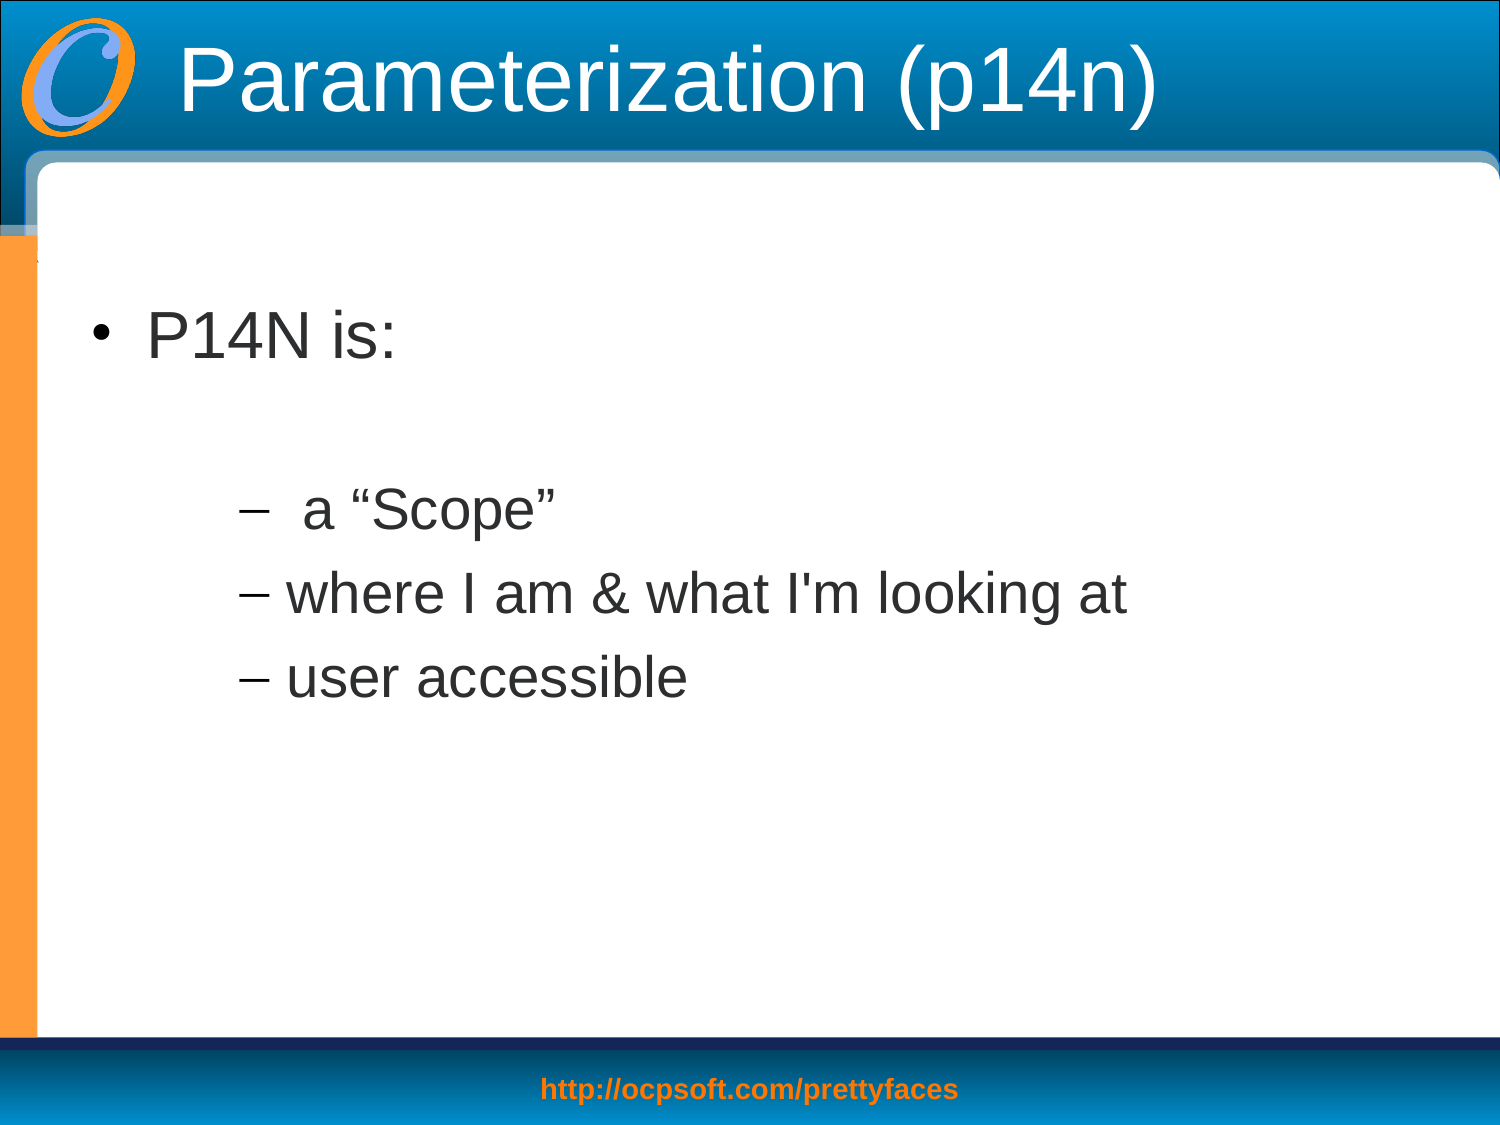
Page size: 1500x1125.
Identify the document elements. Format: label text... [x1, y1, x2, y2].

list P14N is: a “Scope” where I am & what I'm looking at user accessible [75, 187, 1425, 1005]
picture [22, 19, 135, 136]
title Parameterization (p14n) [162, 11, 1463, 138]
